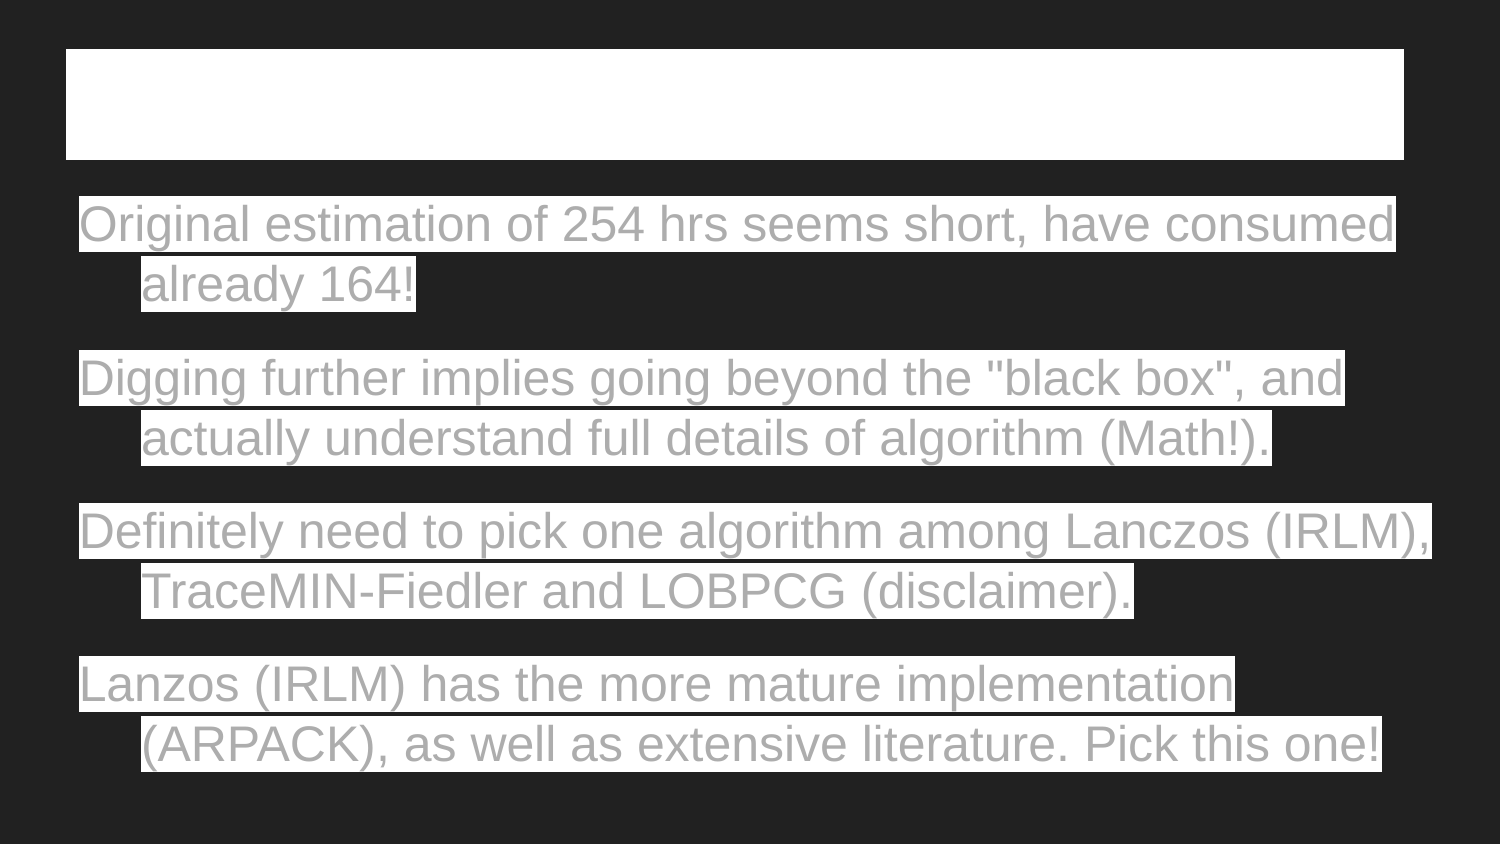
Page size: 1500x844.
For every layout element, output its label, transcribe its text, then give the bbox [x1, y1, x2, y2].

list Original estimation of 254 hrs seems short, have consumed already 164! Digging further implies going beyond the "black box", and actually understand full details of algorithm (Math!). Definitely need to pick one algorithm among Lanczos (IRLM), TraceMIN-Fiedler and LOBPCG (disclaimer). Lanzos (IRLM) has the more mature implementation (ARPACK), as well as extensive literature. Pick this one! [51, 176, 1449, 738]
title Scope: focus on Lancos-IRLM [51, 24, 1449, 176]
